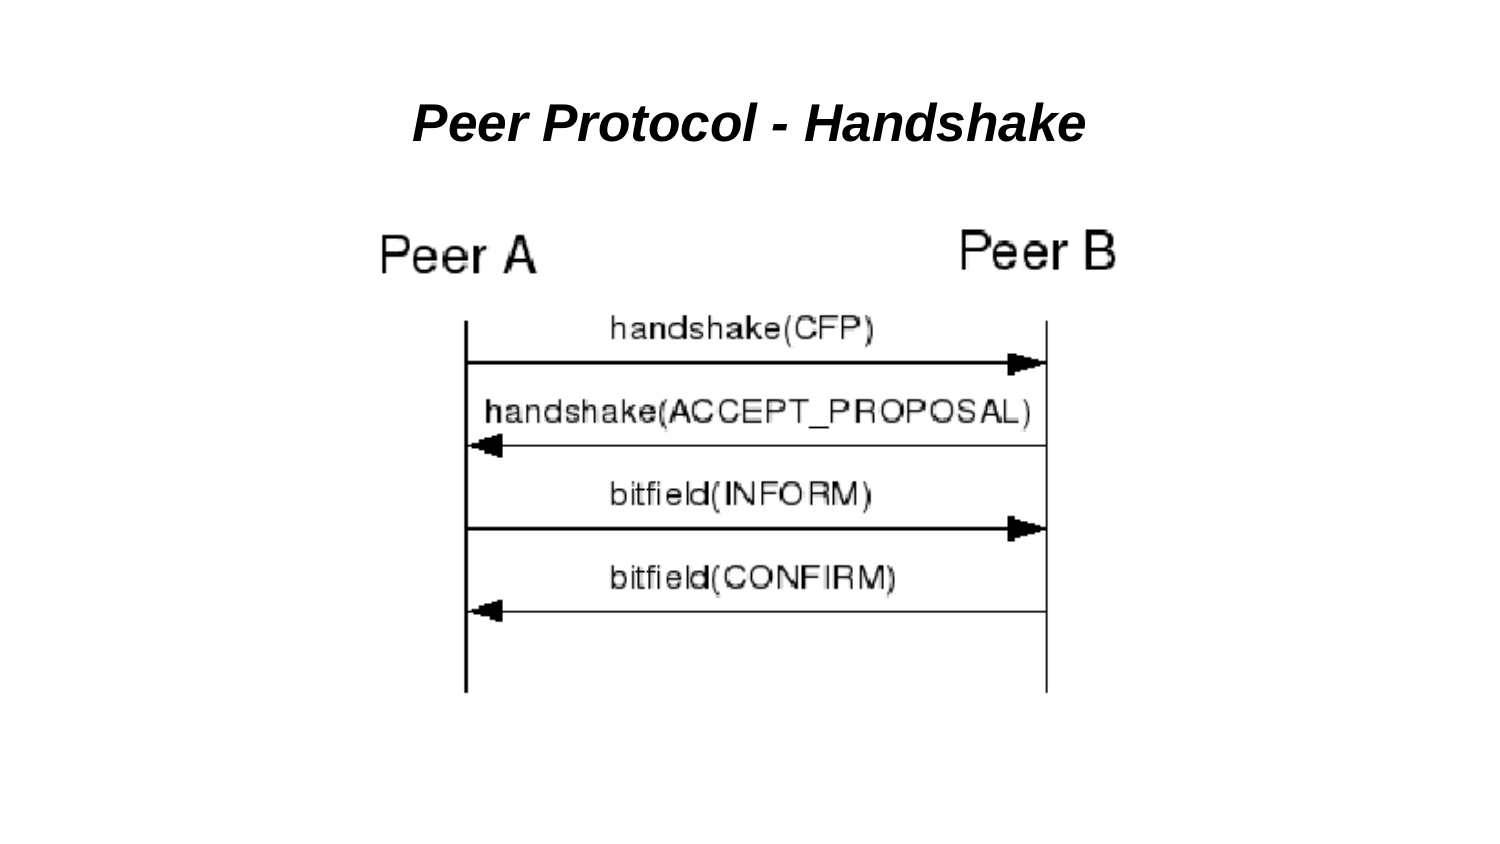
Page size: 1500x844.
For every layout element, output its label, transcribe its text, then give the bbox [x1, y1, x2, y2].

title Peer Protocol - Handshake [51, 72, 1449, 167]
picture [359, 208, 1141, 729]
